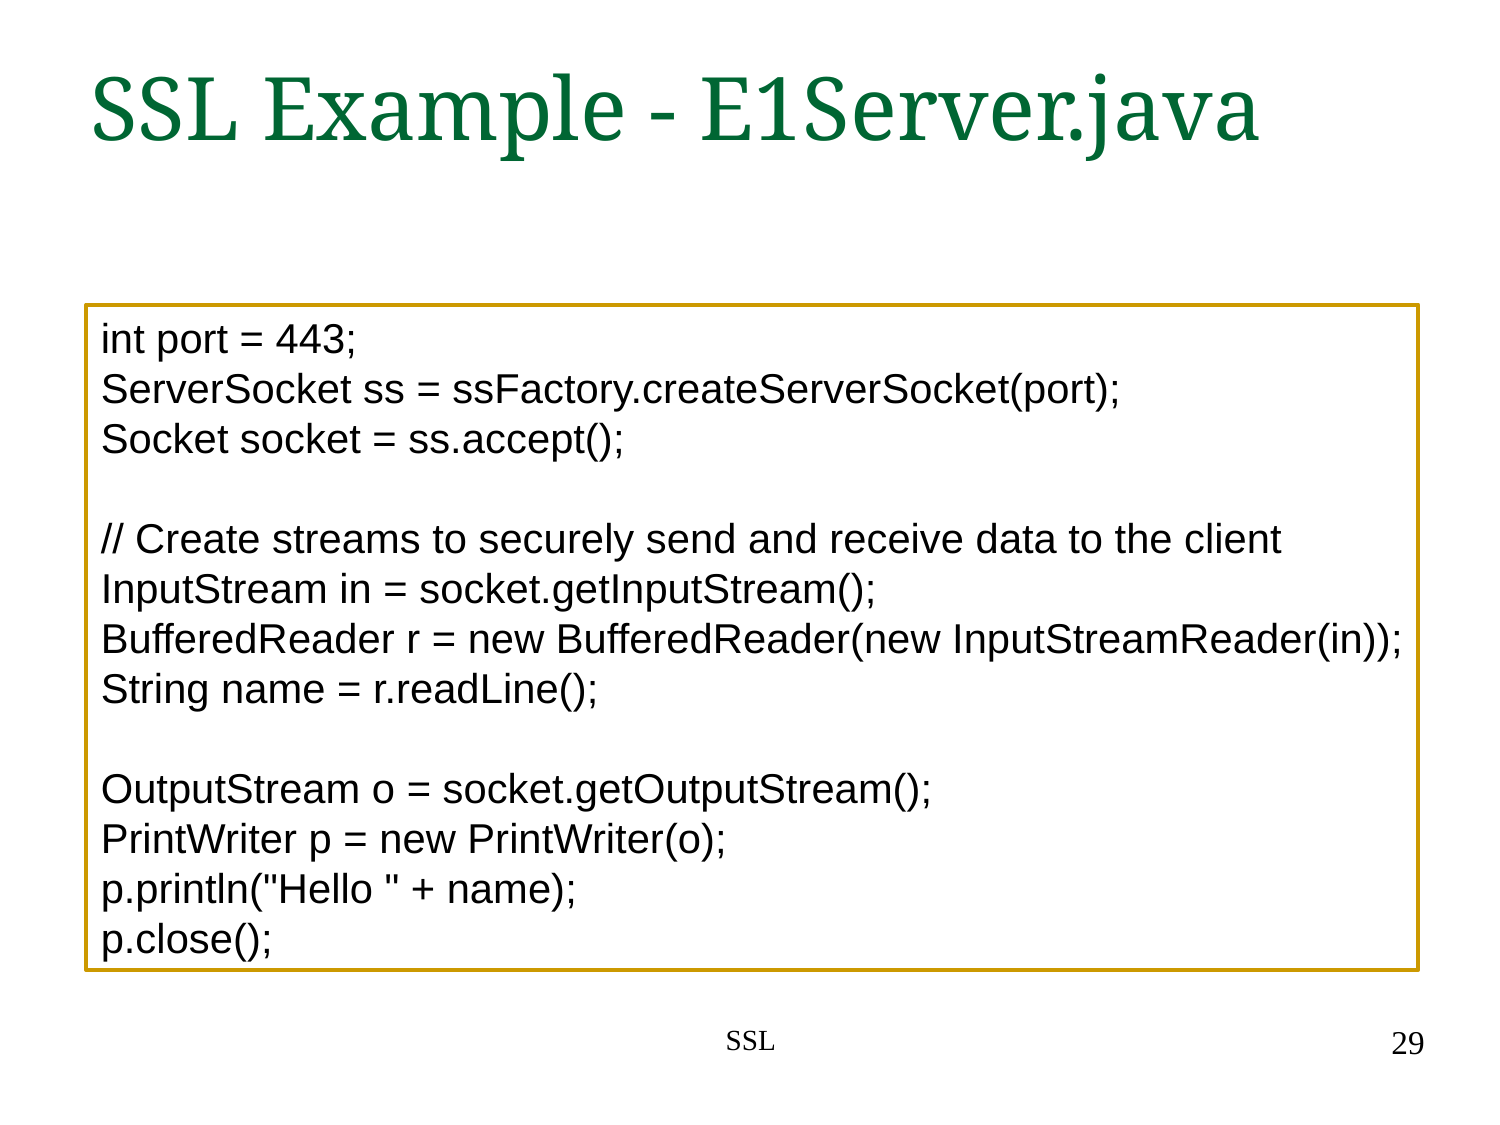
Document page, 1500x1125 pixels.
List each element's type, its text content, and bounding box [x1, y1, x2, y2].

title SSL Example - E1Server.java [75, 45, 1425, 233]
text_box int port = 443; ServerSocket ss = ssFactory.createServerSocket(port); Socket socket = ss.accept(); // Create streams to securely send and receive data to the client InputStream in = socket.getInputStream(); BufferedReader r = new BufferedReader(new InputStreamReader(in)); String name = r.readLine(); OutputStream o = socket.getOutputStream(); PrintWriter p = new PrintWriter(o); p.println("Hello " + name); p.close(); [86, 304, 1419, 970]
